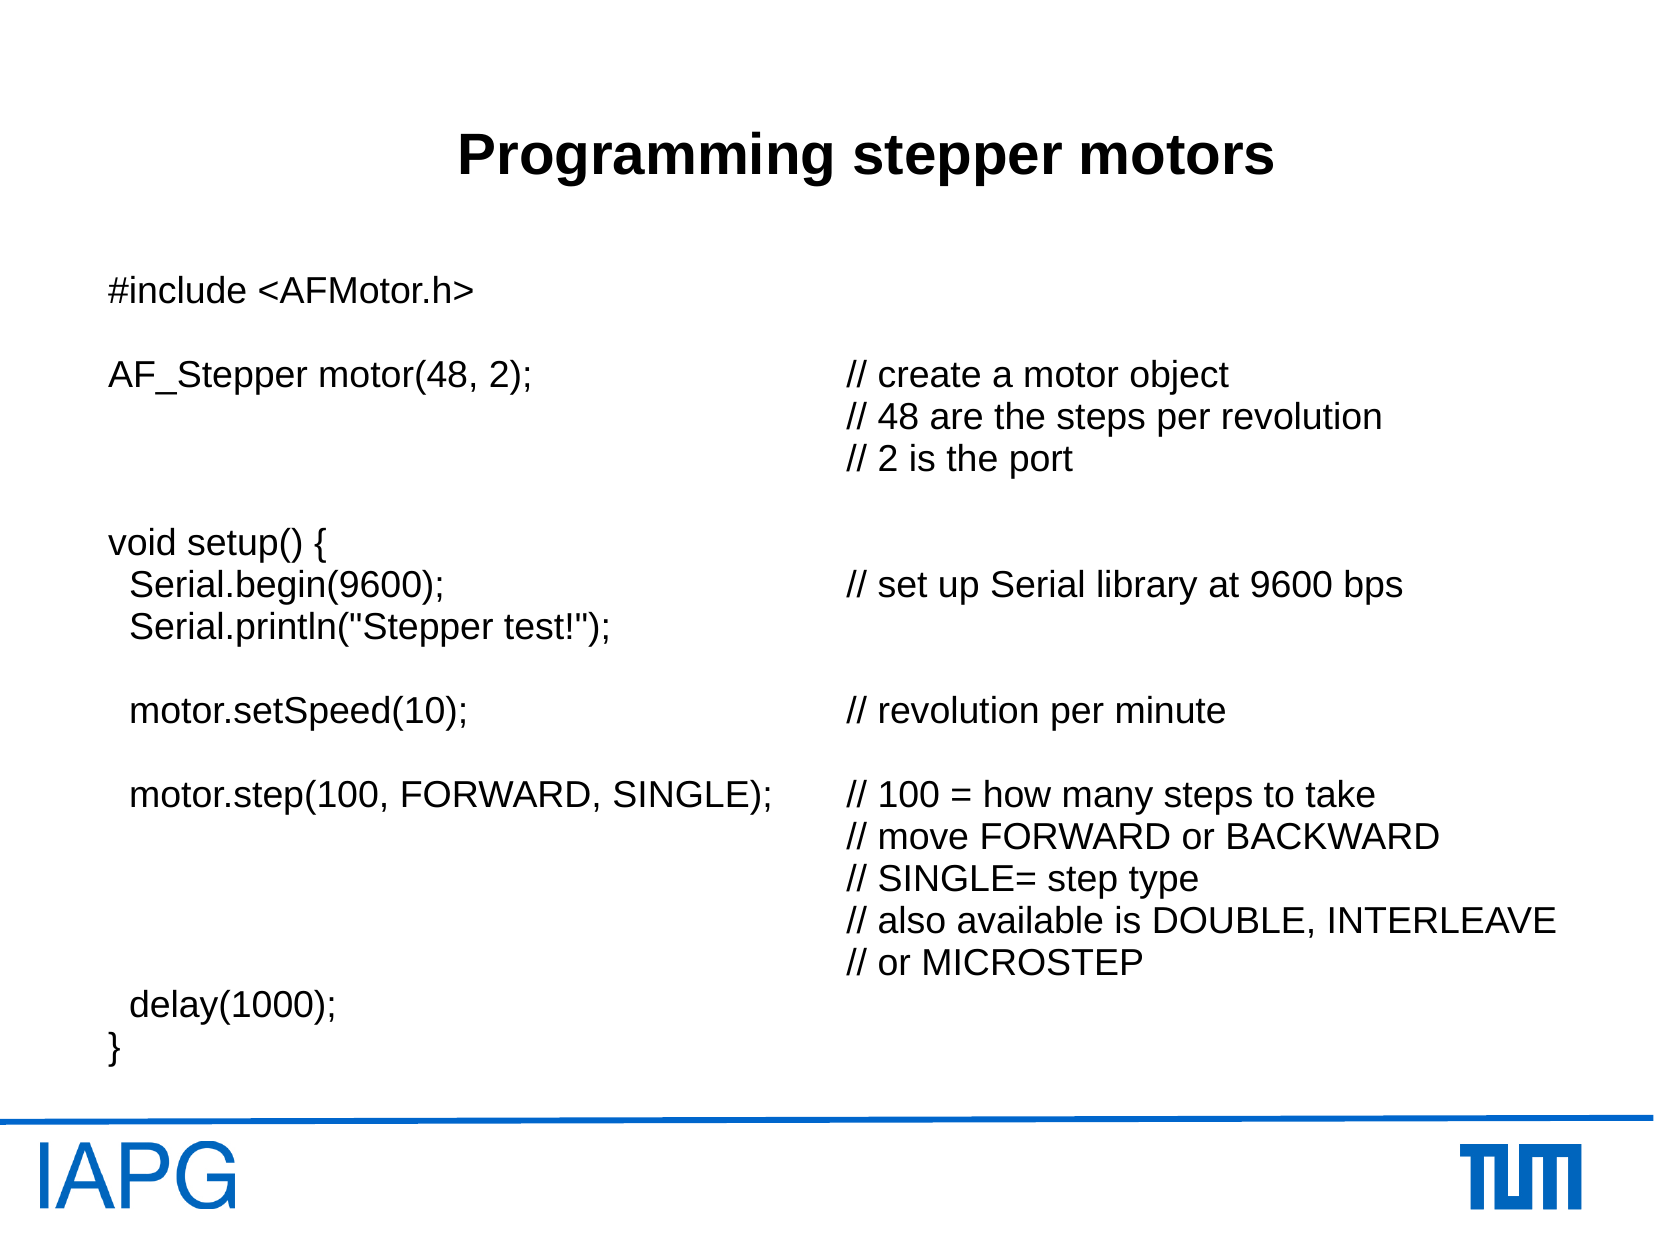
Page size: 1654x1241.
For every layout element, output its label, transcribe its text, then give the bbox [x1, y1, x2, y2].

text_box Programming stepper motors [442, 114, 1292, 195]
picture [32, 1141, 243, 1209]
text_box #include <AFMotor.h> AF_Stepper motor(48, 2); // create a motor object // 48 are the steps per revolution // 2 is the port void setup() { Serial.begin(9600); // set up Serial library at 9600 bps Serial.println("Stepper test!"); motor.setSpeed(10); // revolution per minute motor.step(100, FORWARD, SINGLE); // 100 = how many steps to take // move FORWARD or BACKWARD // SINGLE= step type // also available is DOUBLE, INTERLEAVE // or MICROSTEP delay(1000); } [93, 261, 1573, 1159]
picture [1459, 1142, 1582, 1210]
